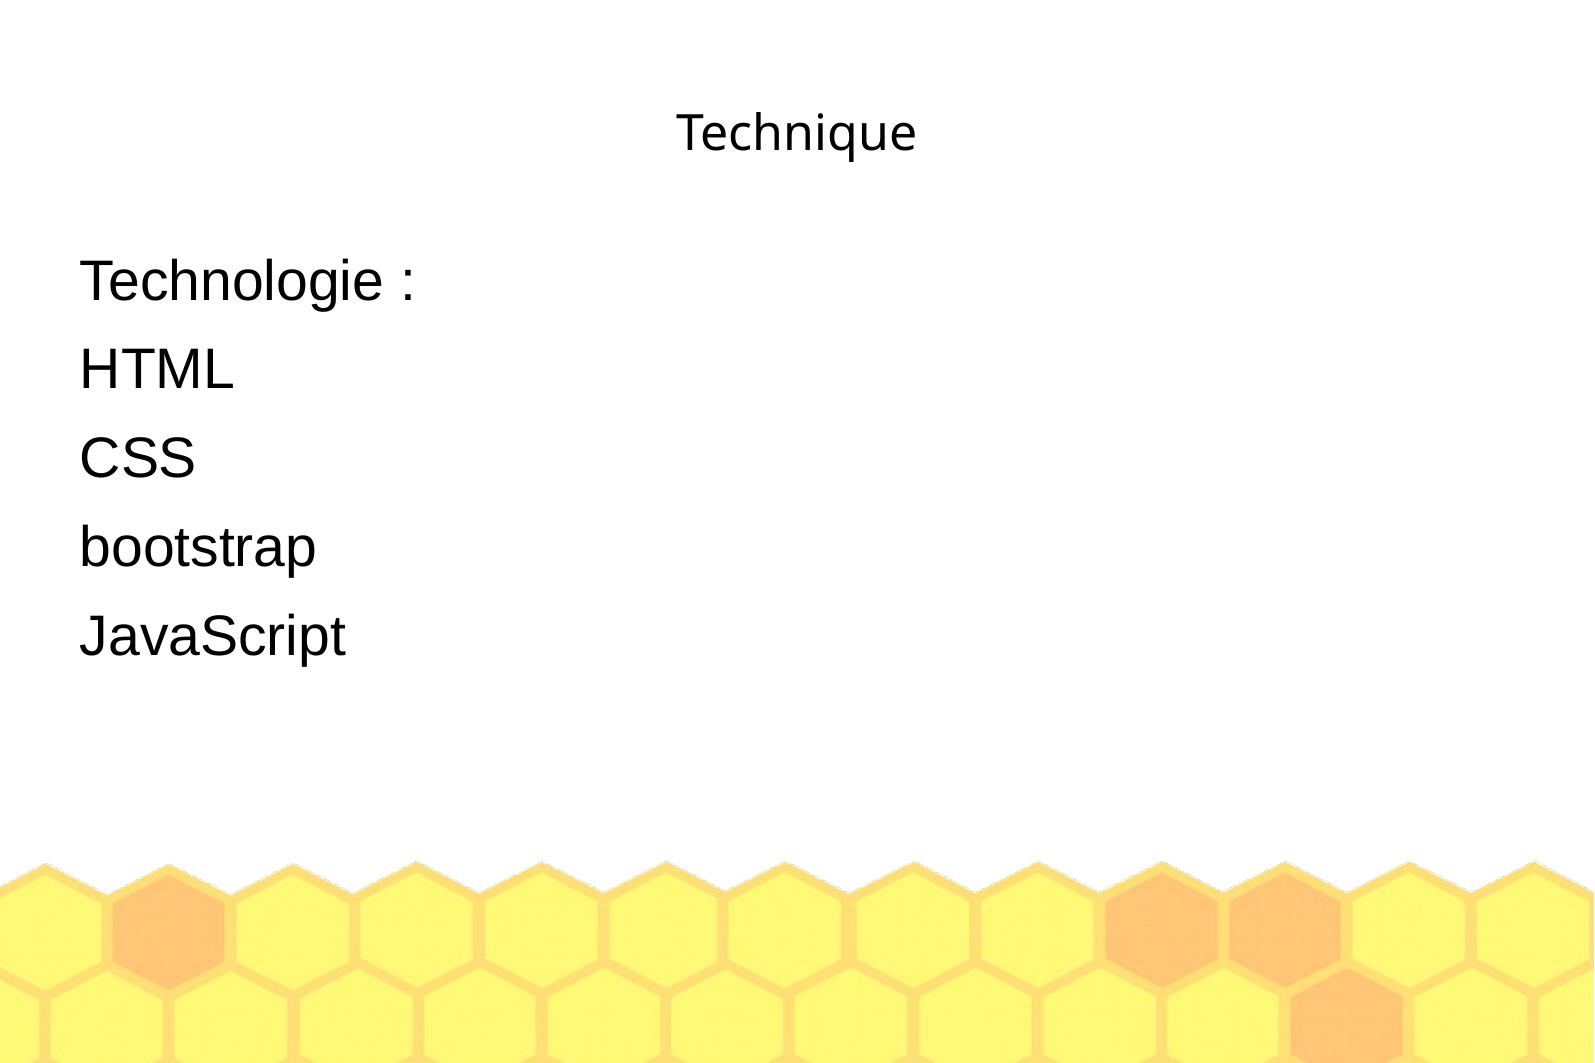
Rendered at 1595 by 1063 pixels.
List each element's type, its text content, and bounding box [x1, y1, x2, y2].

title Technique [79, 42, 1515, 220]
picture [0, 858, 1594, 1063]
list Technologie : HTML CSS bootstrap JavaScript [79, 248, 1515, 866]
